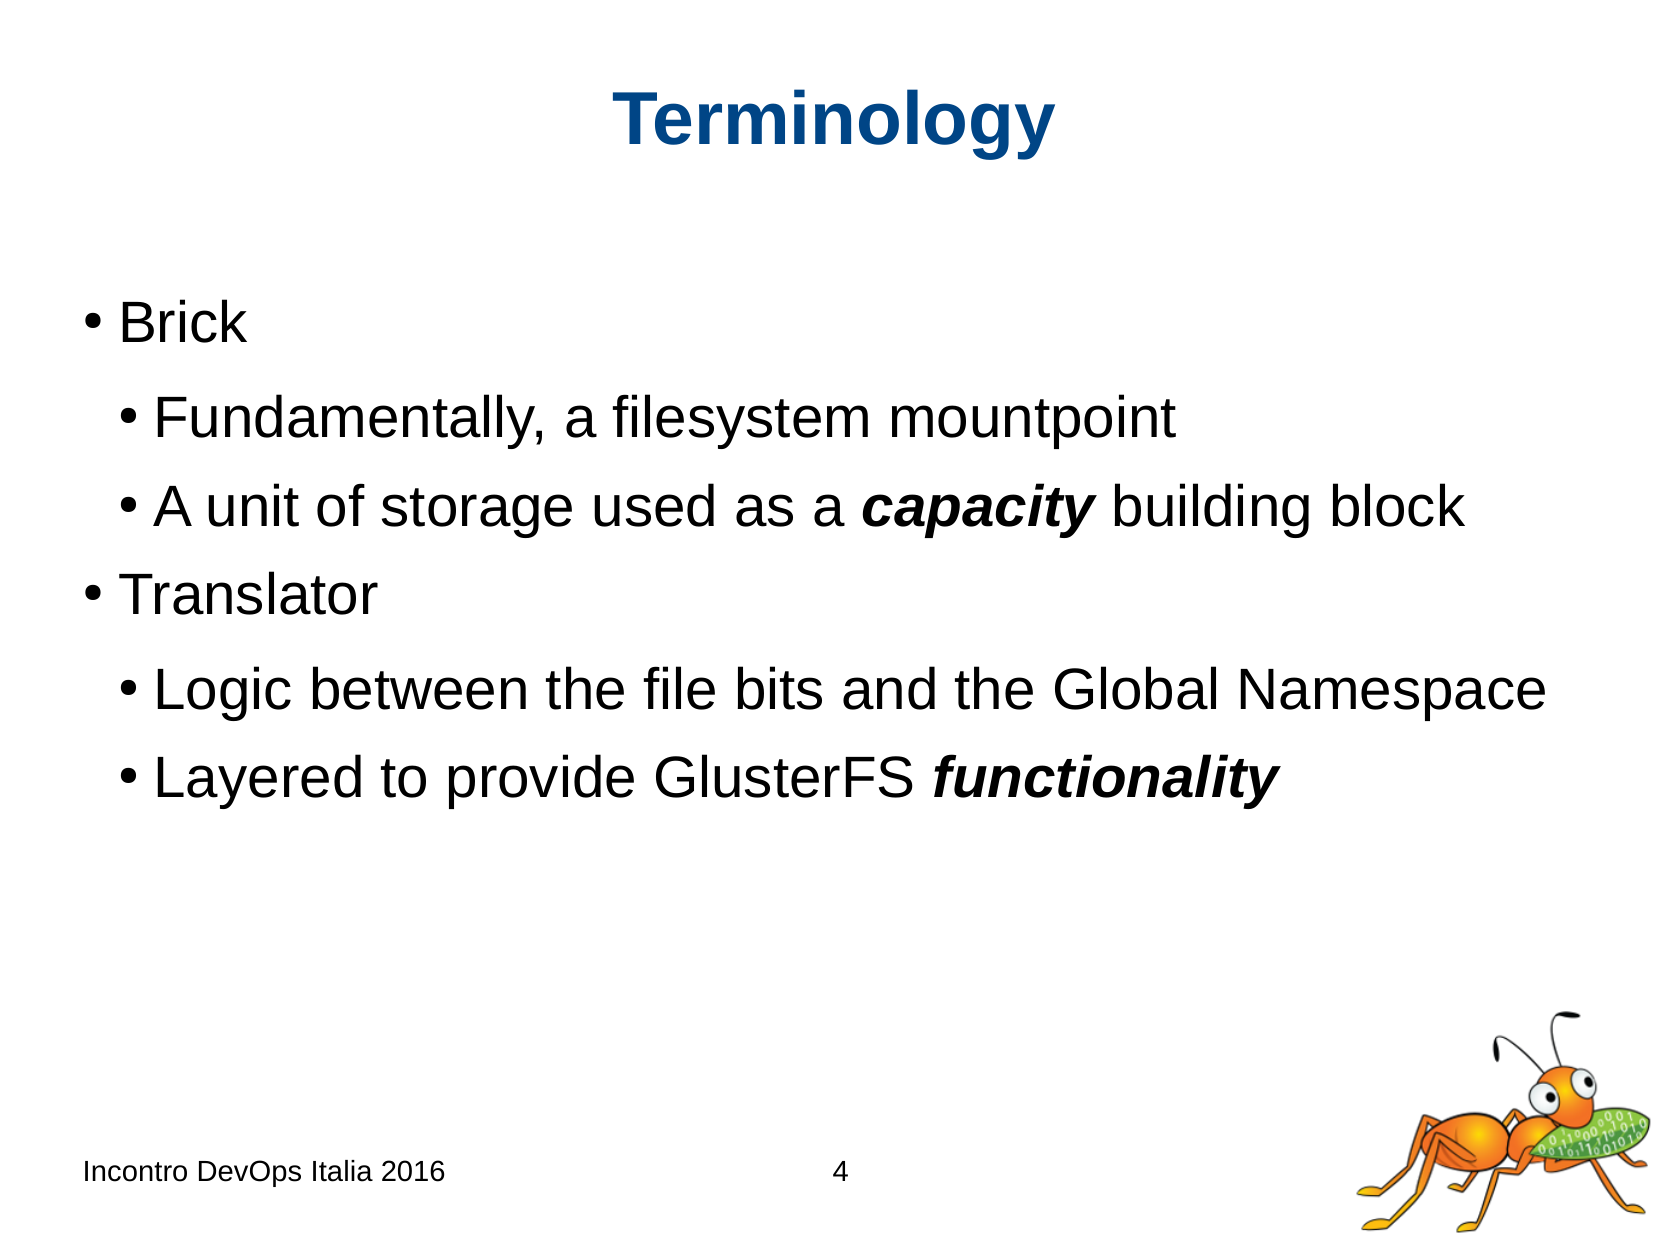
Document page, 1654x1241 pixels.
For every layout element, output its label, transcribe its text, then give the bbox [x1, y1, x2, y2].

title Terminology [90, 15, 1579, 223]
picture [1353, 1009, 1654, 1235]
list Brick Fundamentally, a filesystem mountpoint A unit of storage used as a capacity building block Translator Logic between the file bits and the Global Namespace Layered to provide GlusterFS functionality [82, 290, 1571, 1109]
